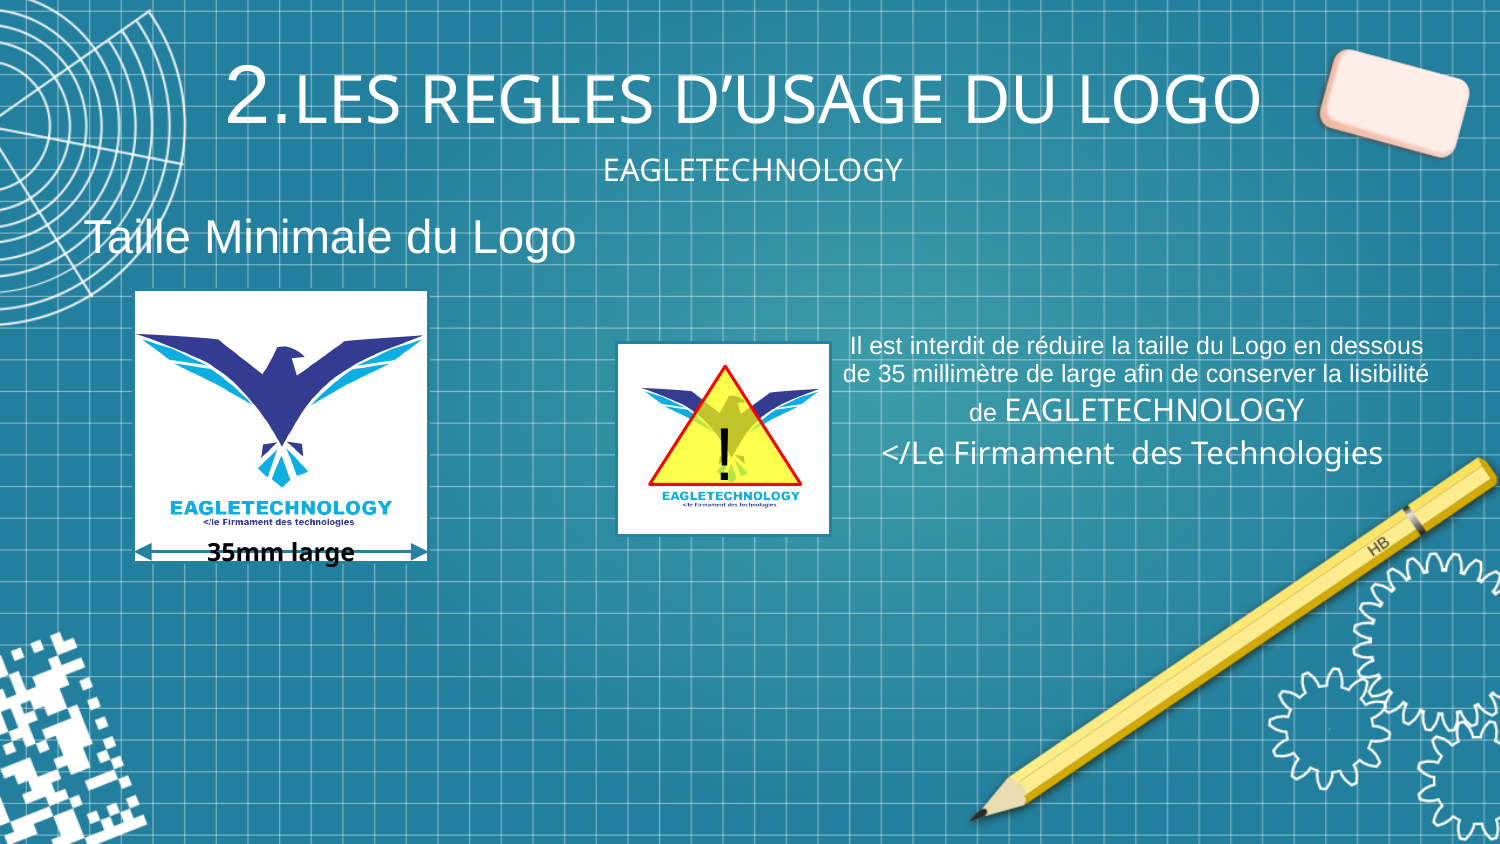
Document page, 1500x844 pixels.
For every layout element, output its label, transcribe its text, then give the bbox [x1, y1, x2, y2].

list Taille Minimale du Logo [26, 211, 670, 265]
picture [0, 0, 1500, 844]
text_box ! [649, 366, 801, 485]
text_box Il est interdit de réduire la taille du Logo en dessous de 35 millimètre de large afin de conserver la lisibilité de EAGLETECHNOLOGY </Le Firmament des Technologies [826, 324, 1447, 546]
title 2.LES REGLES D’USAGE DU LOGO EAGLETECHNOLOGY [206, 48, 1300, 178]
text_box [616, 342, 626, 536]
